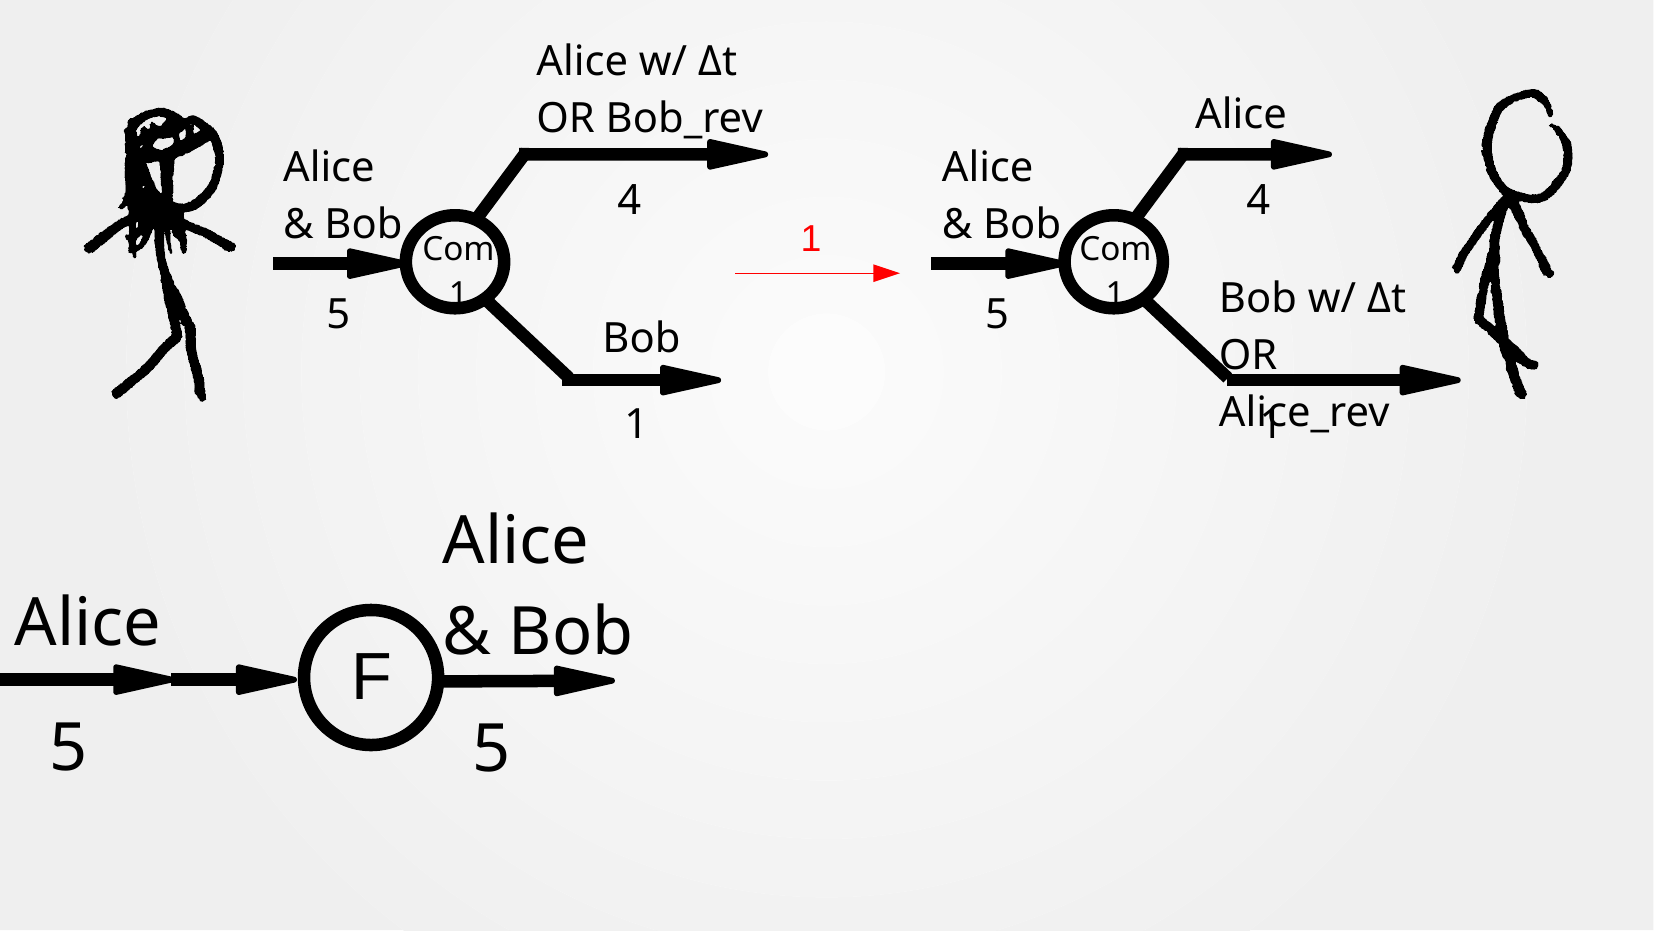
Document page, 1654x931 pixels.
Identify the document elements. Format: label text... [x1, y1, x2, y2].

text_box F [336, 632, 426, 722]
text_box 4 [602, 162, 657, 233]
text_box 4 [1231, 162, 1287, 233]
text_box 1 [785, 210, 876, 267]
picture [1448, 85, 1576, 402]
text_box Alice w/ Δt OR Bob_rev [521, 23, 781, 139]
text_box Com 1 [407, 217, 526, 316]
text_box 1 [609, 386, 673, 457]
text_box 1 [1244, 386, 1308, 457]
text_box Alice [1180, 76, 1321, 143]
text_box Alice & Bob [927, 129, 1101, 256]
text_box Alice & Bob [427, 485, 665, 669]
text_box 5 [457, 692, 532, 795]
text_box Alice & Bob [268, 129, 442, 256]
picture [82, 106, 238, 402]
text_box Alice [0, 566, 192, 662]
text_box Bob [587, 300, 698, 366]
text_box Bob w/ Δt OR Alice_rev [1204, 260, 1471, 376]
text_box 1 [1293, 406, 1305, 413]
text_box 5 [970, 276, 1025, 347]
text_box 5 [311, 276, 367, 347]
text_box 5 [34, 691, 121, 794]
text_box Com 1 [1064, 217, 1182, 316]
